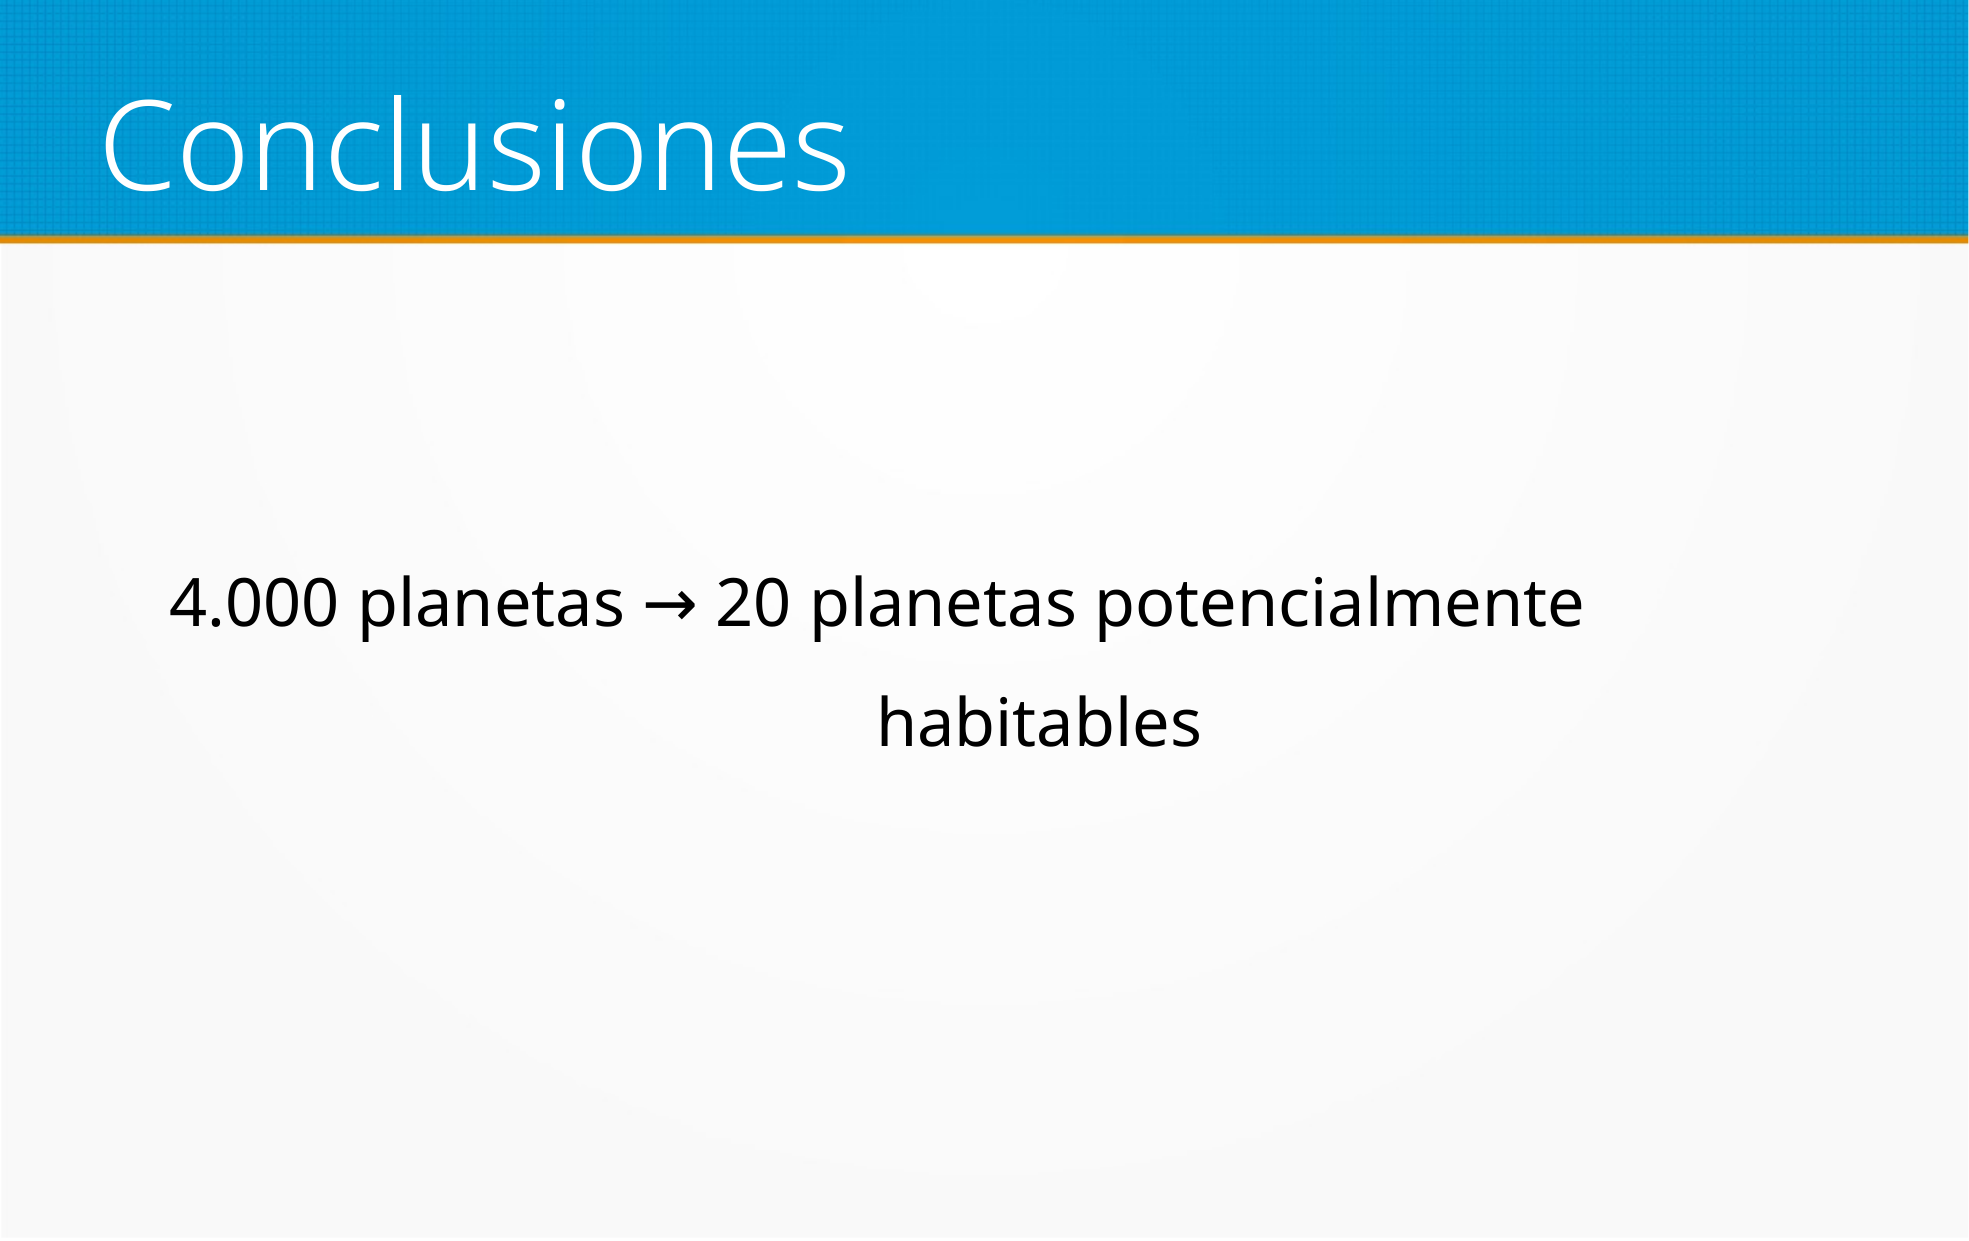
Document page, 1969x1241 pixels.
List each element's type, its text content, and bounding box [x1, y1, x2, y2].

picture [0, 233, 1969, 1241]
list 4.000 planetas → 20 planetas potencialmente habitables [98, 314, 1860, 1080]
title Conclusiones [98, 19, 1870, 227]
